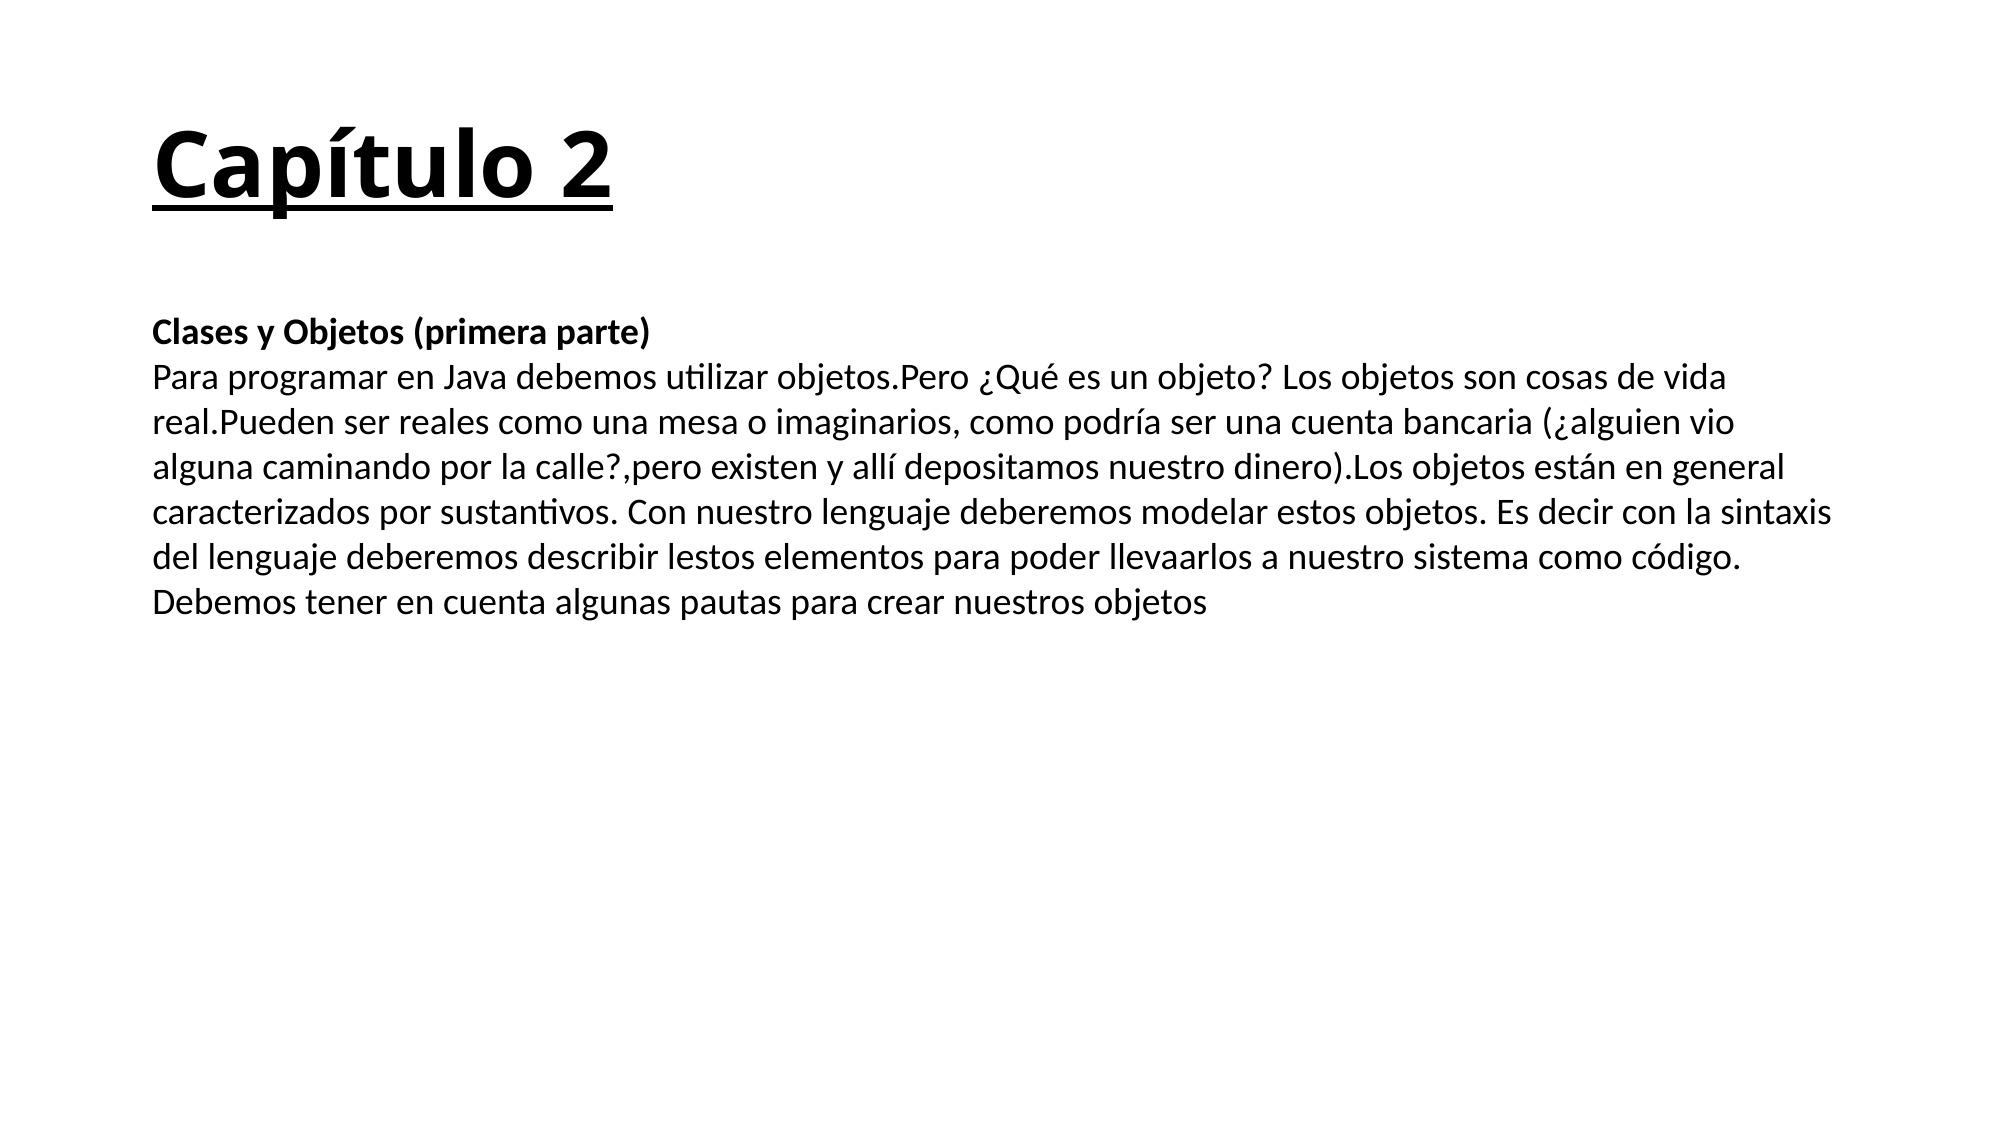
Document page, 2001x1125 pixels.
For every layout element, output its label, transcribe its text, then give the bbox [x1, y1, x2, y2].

text_box Capítulo 2 [137, 59, 1862, 277]
text_box Clases y Objetos (primera parte) Para programar en Java debemos utilizar objetos.Pero ¿Qué es un objeto? Los objetos son cosas de vida real.Pueden ser reales como una mesa o imaginarios, como podría ser una cuenta bancaria (¿alguien vio alguna caminando por la calle?,pero existen y allí depositamos nuestro dinero).Los objetos están en general caracterizados por sustantivos. Con nuestro lenguaje deberemos modelar estos objetos. Es decir con la sintaxis del lenguaje deberemos describir lestos elementos para poder llevaarlos a nuestro sistema como código. Debemos tener en cuenta algunas pautas para crear nuestros objetos [137, 299, 1862, 1013]
